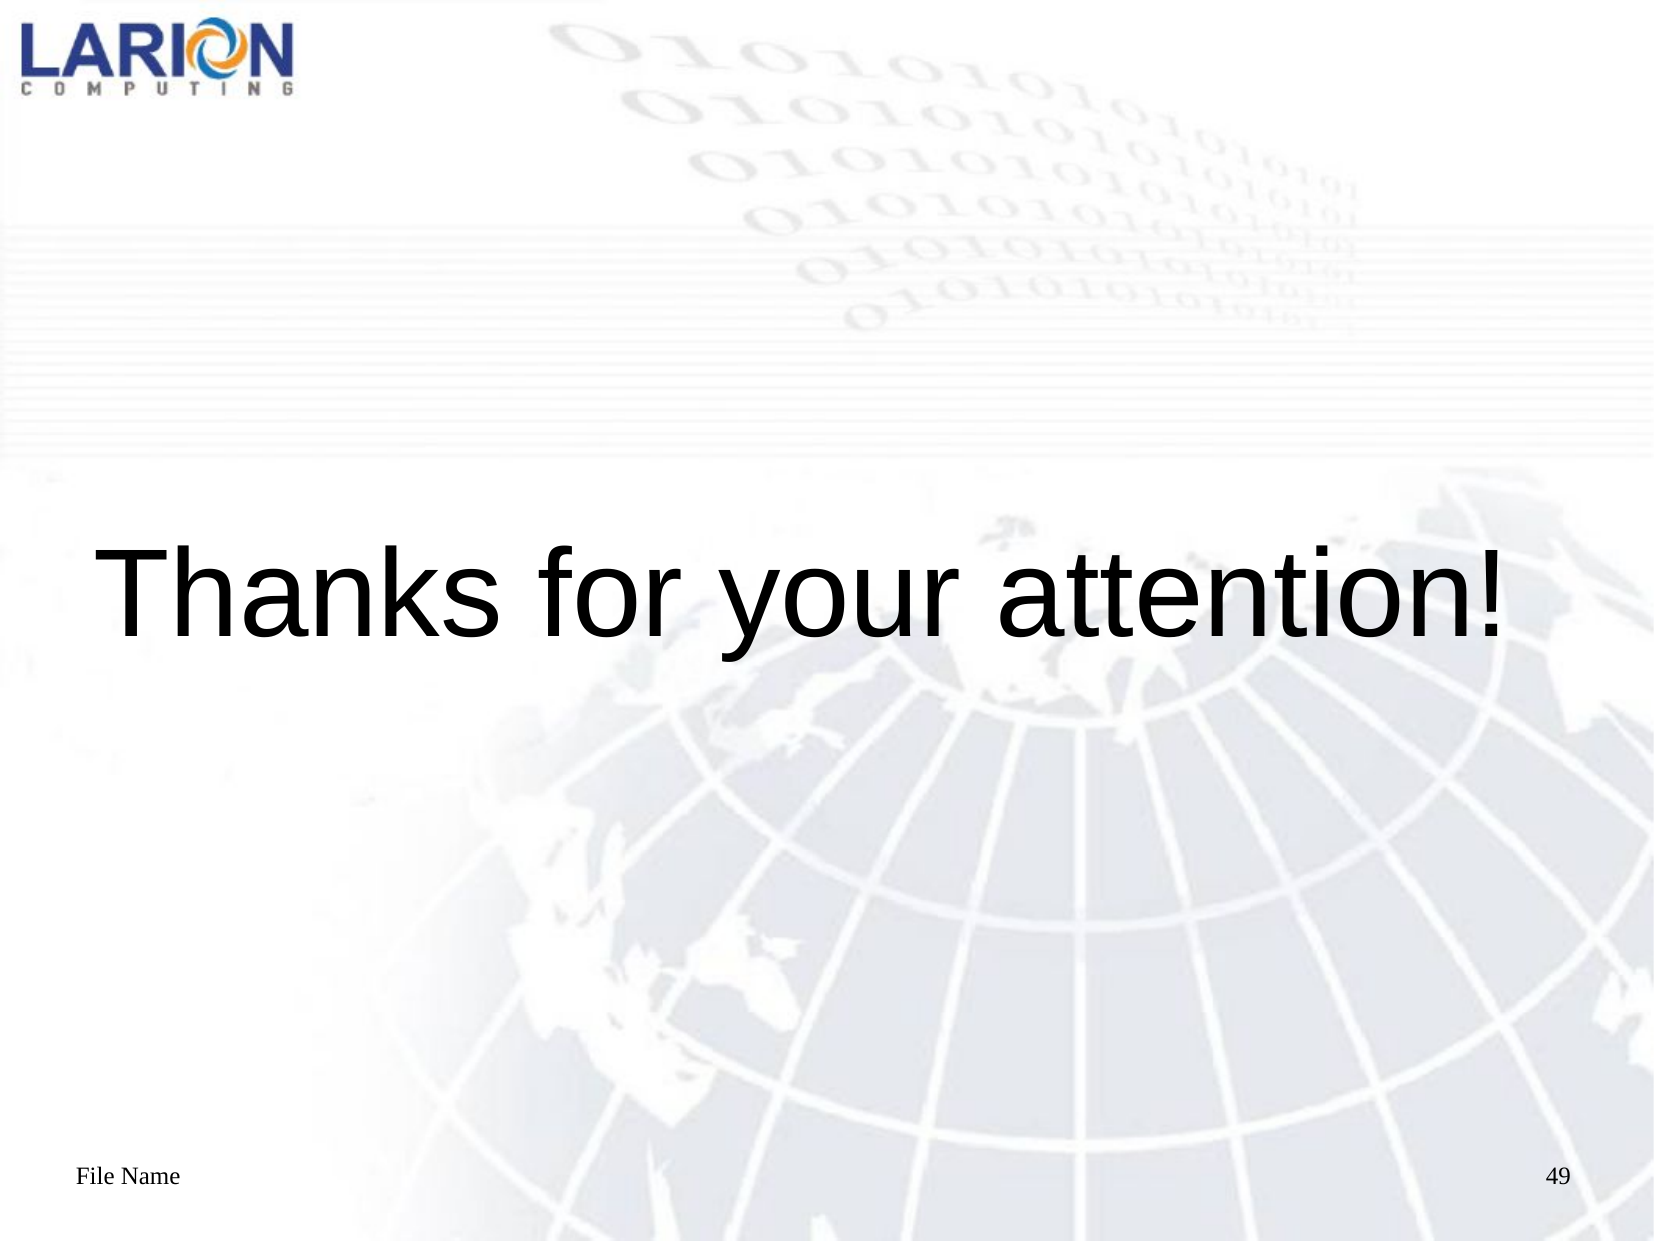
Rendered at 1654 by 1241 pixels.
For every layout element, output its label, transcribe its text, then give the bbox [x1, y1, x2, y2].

text_box Thanks for your attention! [78, 515, 1617, 671]
picture [0, 0, 1654, 1241]
